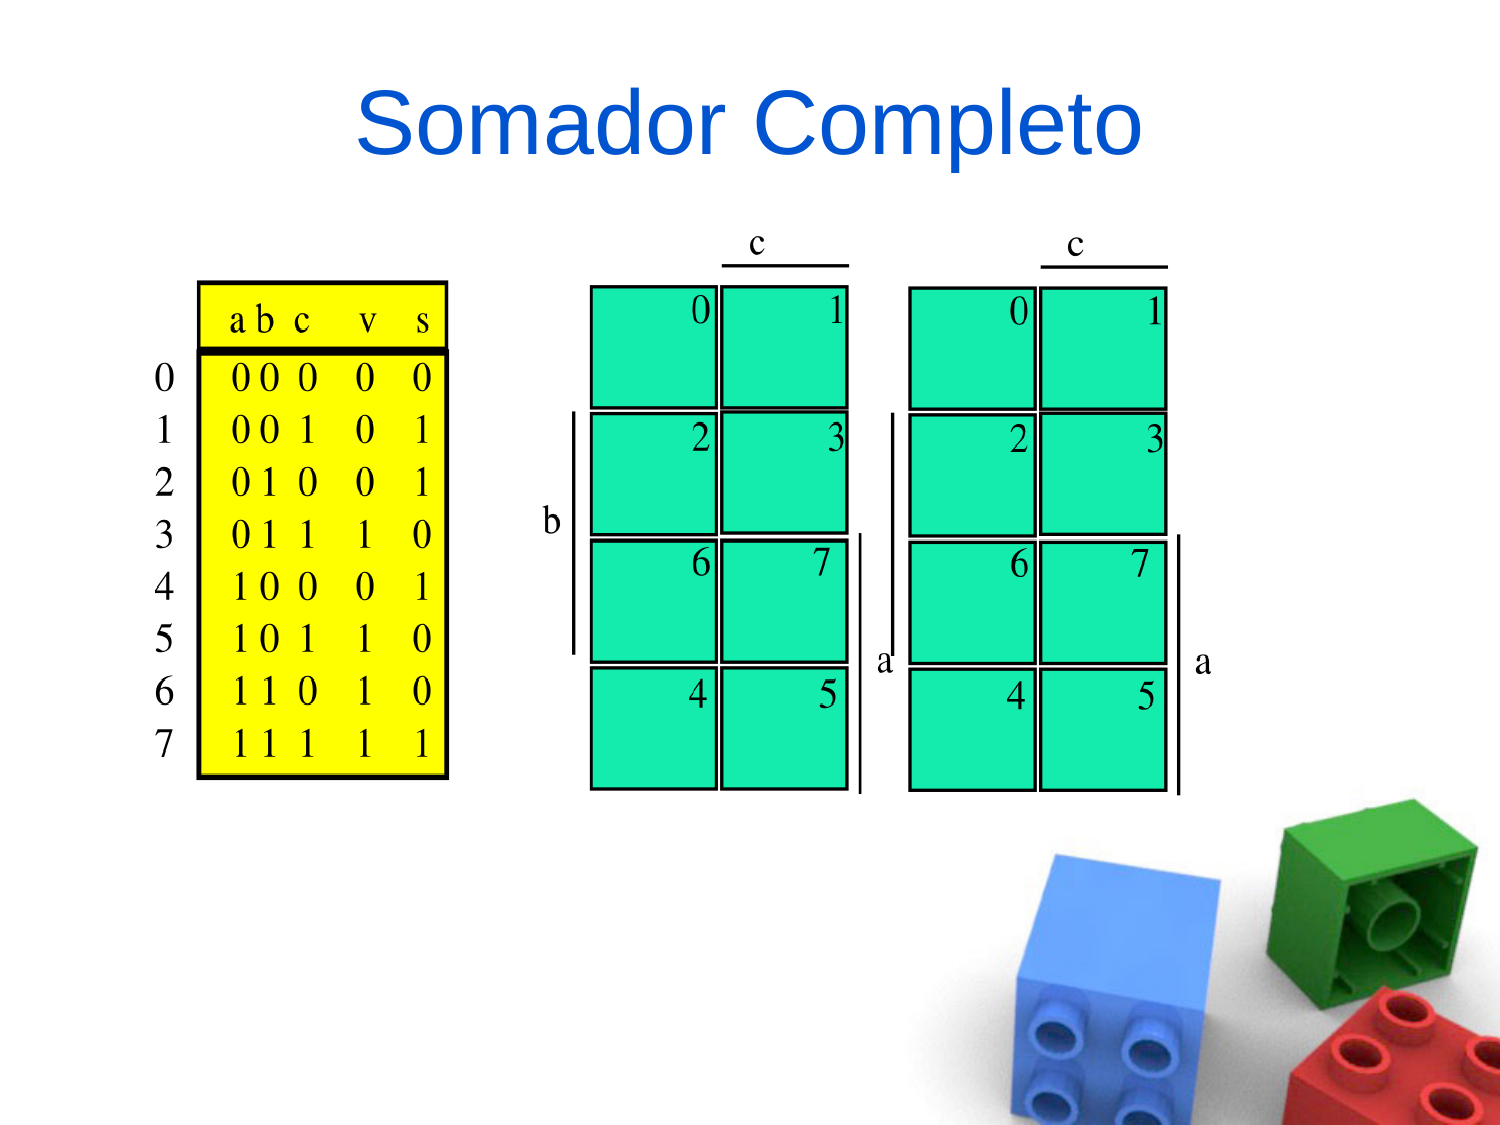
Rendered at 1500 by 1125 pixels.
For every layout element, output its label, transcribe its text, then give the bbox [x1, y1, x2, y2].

picture [155, 187, 1500, 1125]
title Somador Completo [112, 4, 1388, 241]
